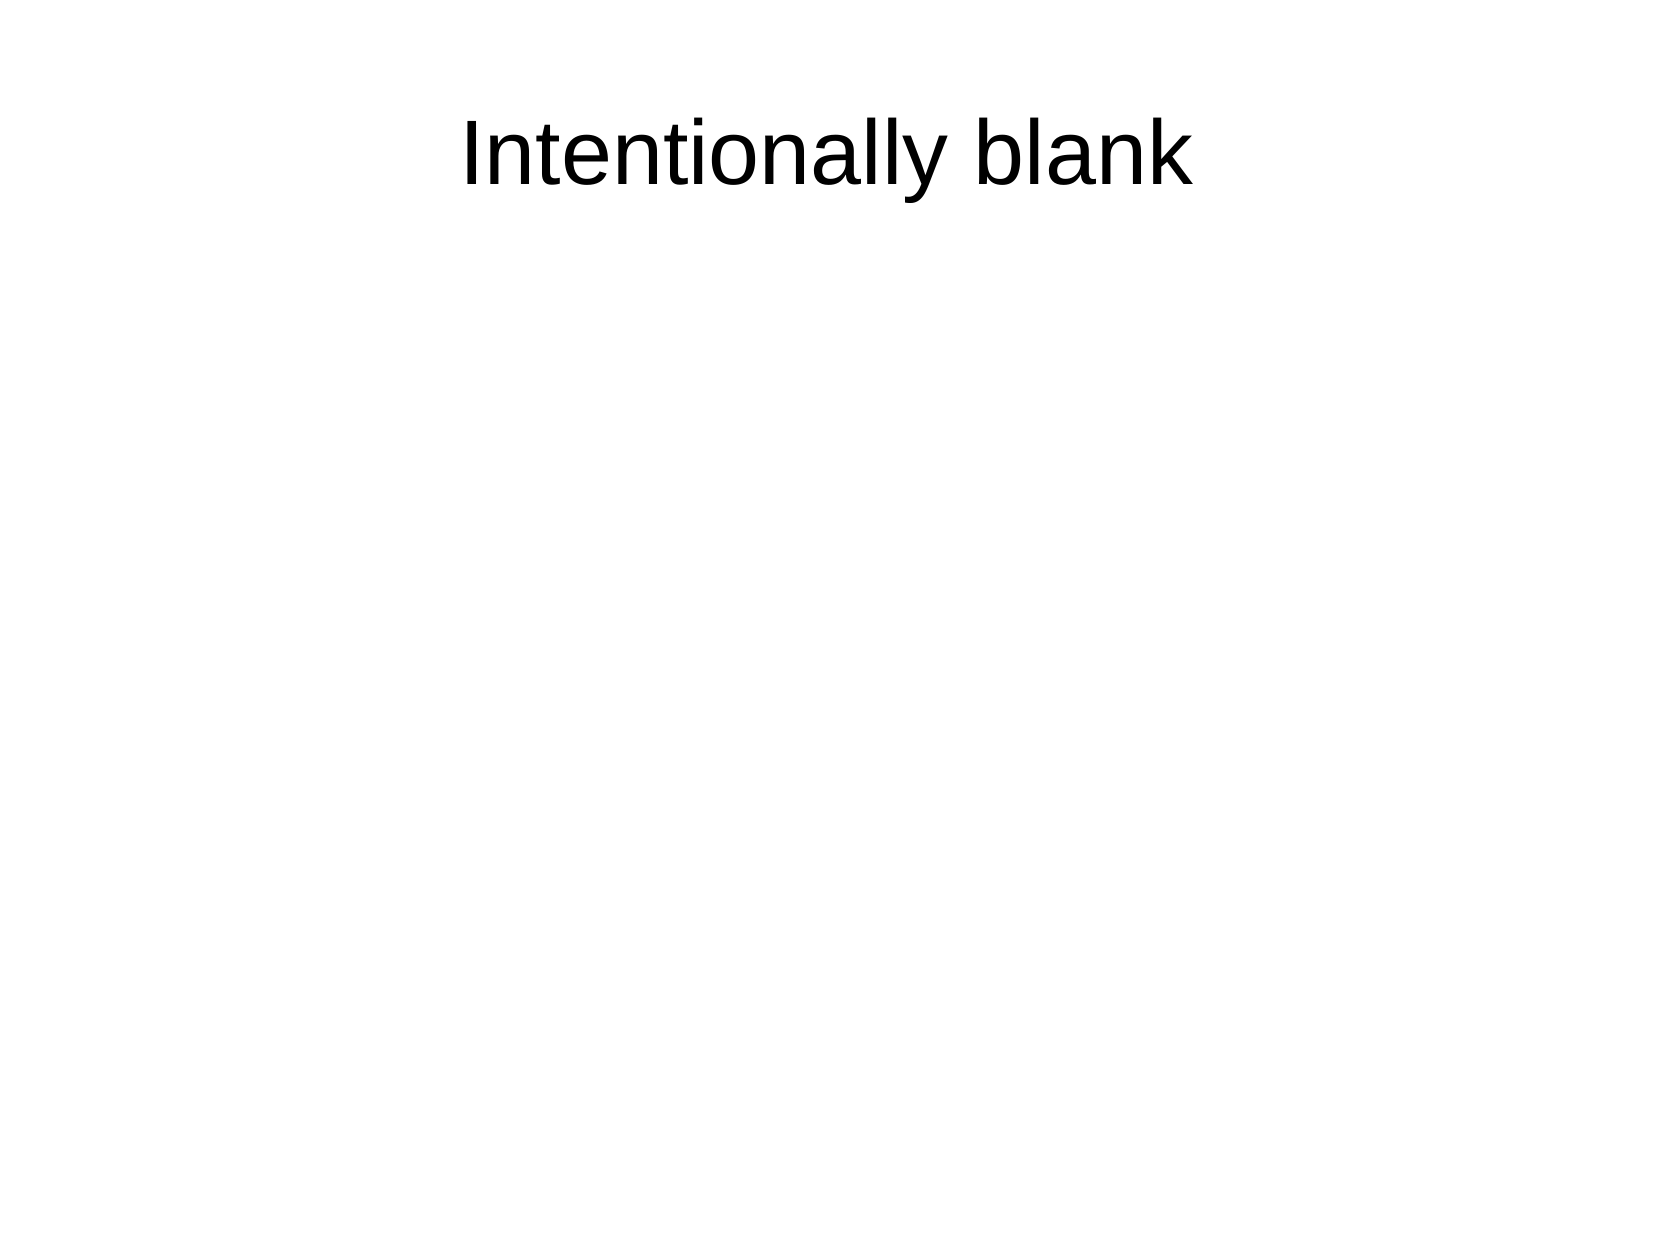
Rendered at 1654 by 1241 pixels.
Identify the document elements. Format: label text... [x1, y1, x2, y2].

title Intentionally blank [82, 49, 1571, 257]
